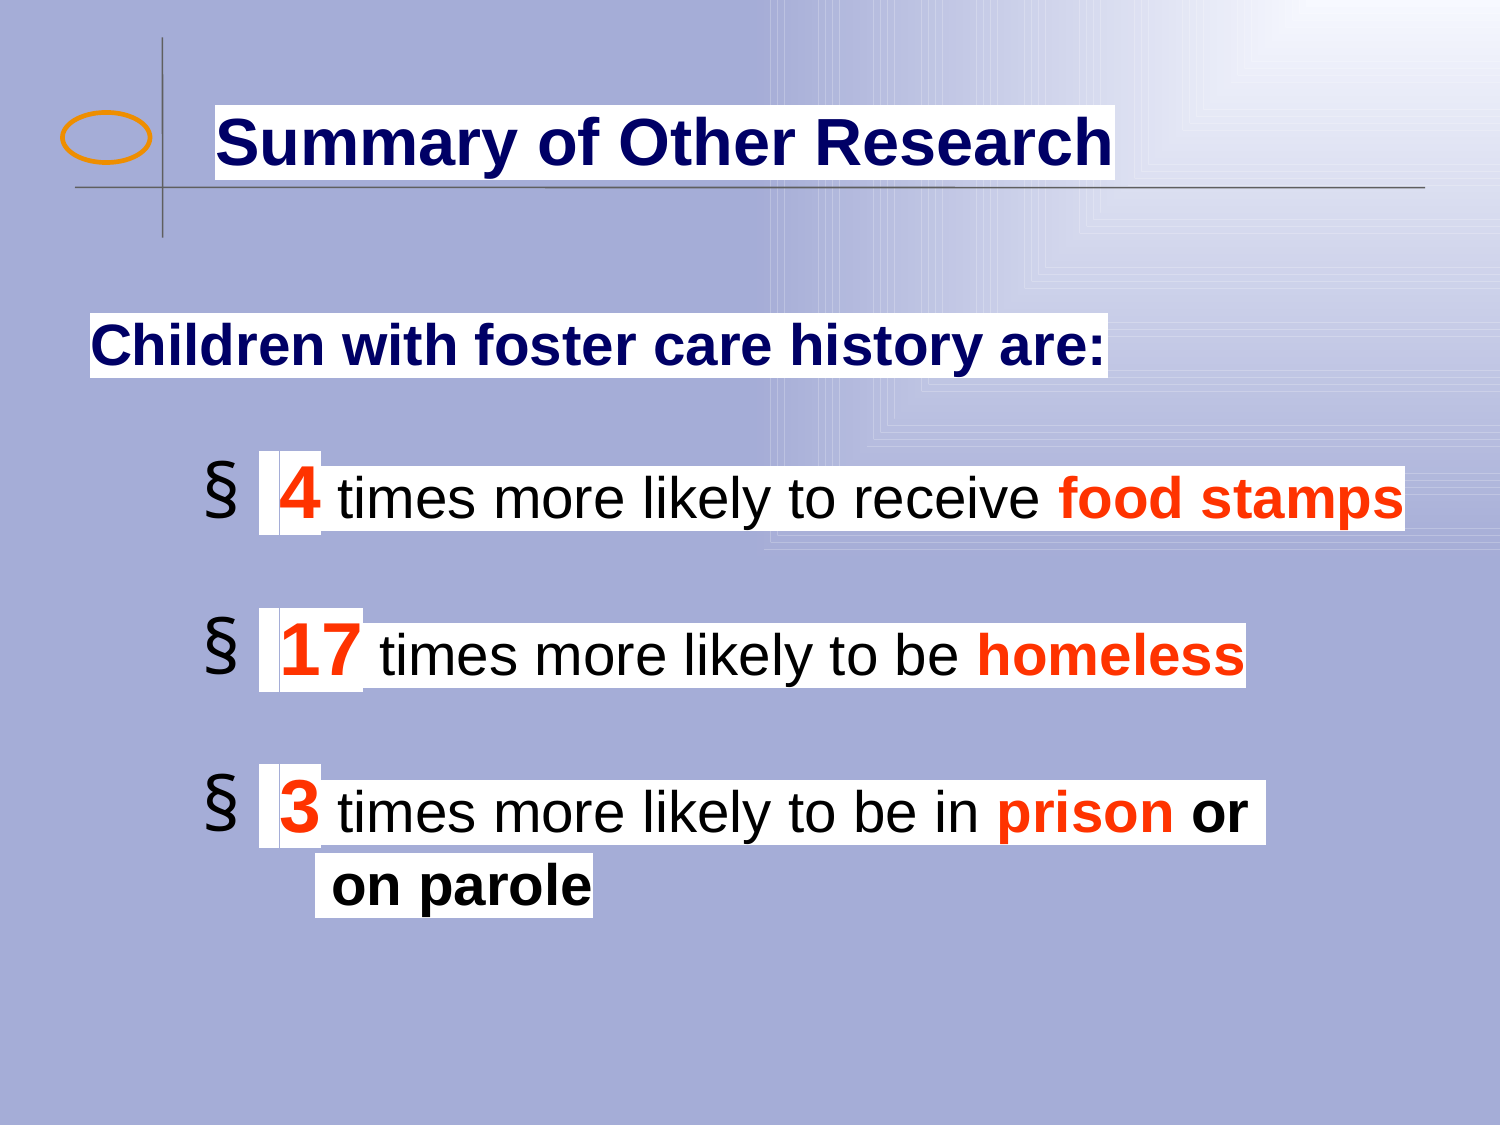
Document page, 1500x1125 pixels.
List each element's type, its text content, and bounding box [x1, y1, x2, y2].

list Children with foster care history are: 4 times more likely to receive food stamps 17 times more likely to be homeless 3 times more likely to be in prison or on parole [75, 299, 1426, 1005]
title Summary of Other Research [200, 45, 1426, 233]
